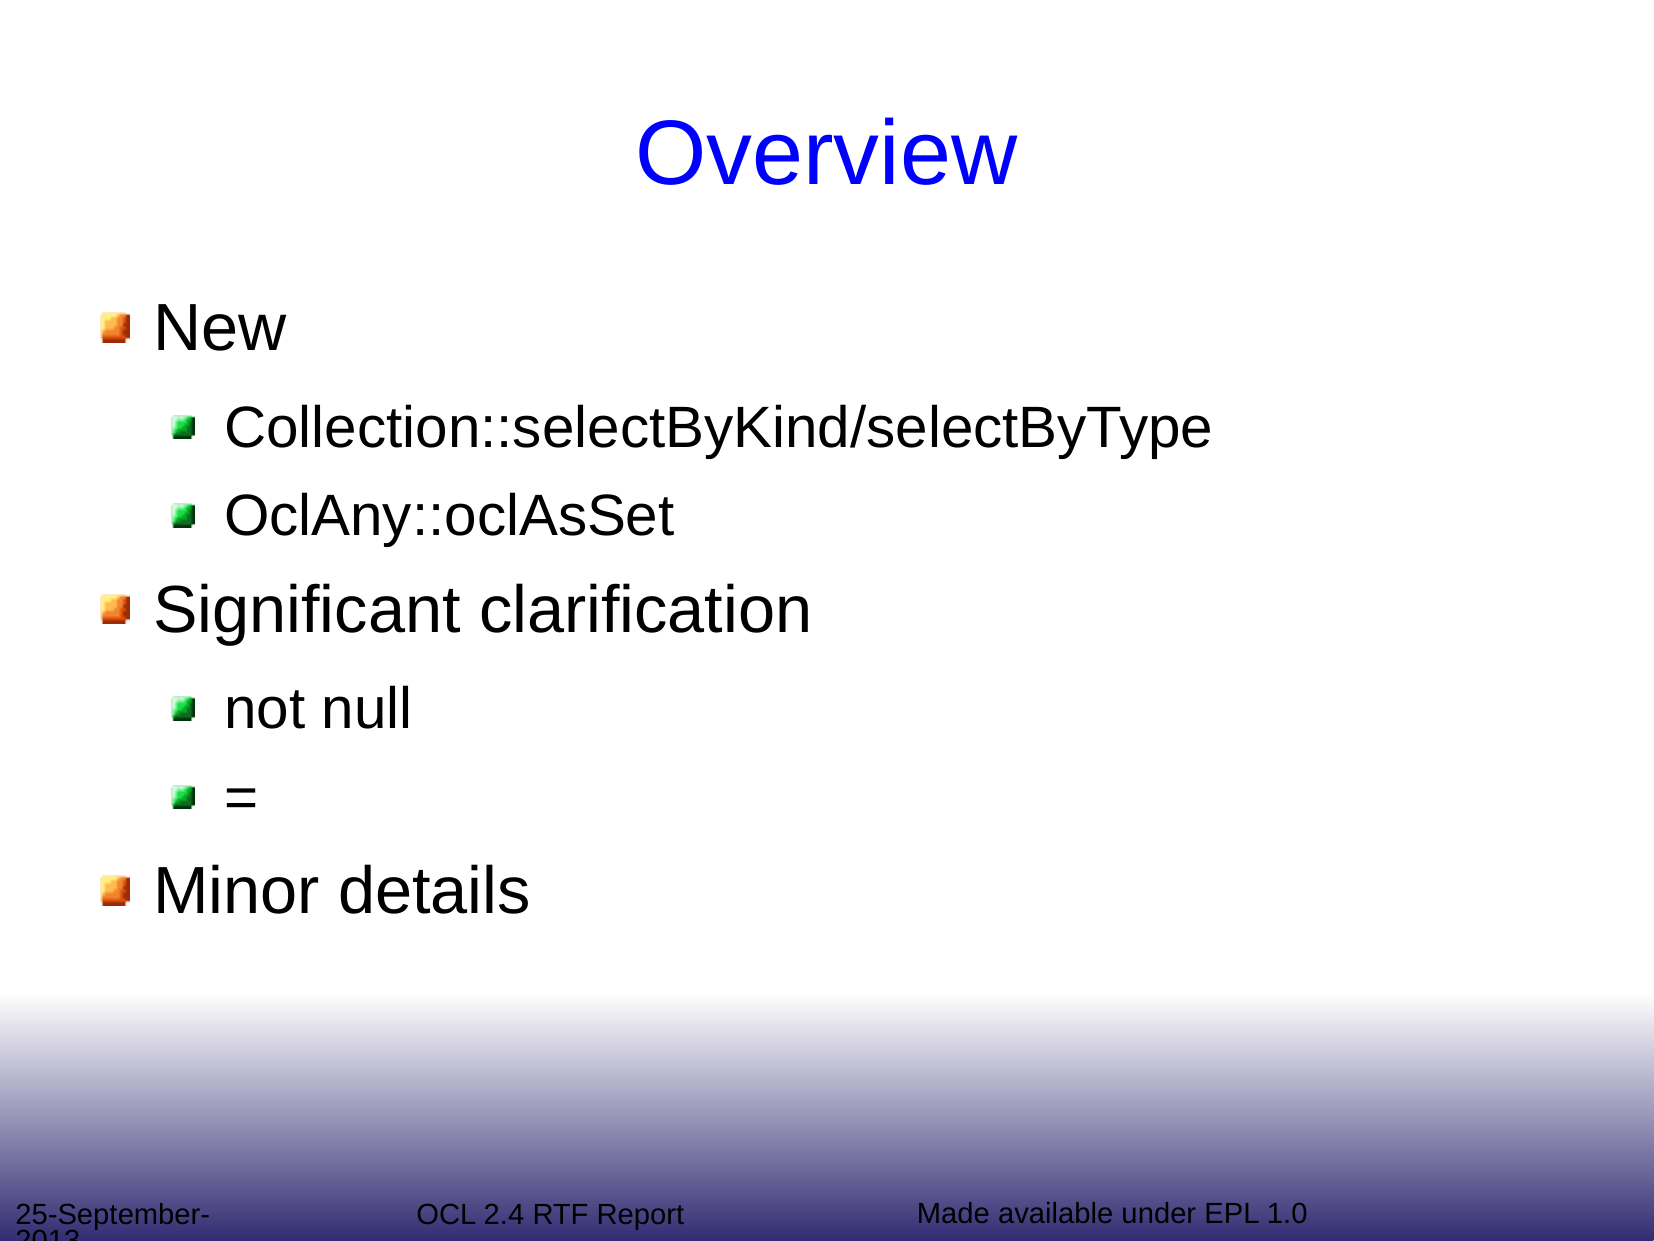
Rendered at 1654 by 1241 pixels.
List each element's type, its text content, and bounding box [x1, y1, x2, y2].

list New Collection::selectByKind/selectByType OclAny::oclAsSet Significant clarification not null = Minor details [82, 290, 1571, 1109]
title Overview [82, 49, 1571, 257]
